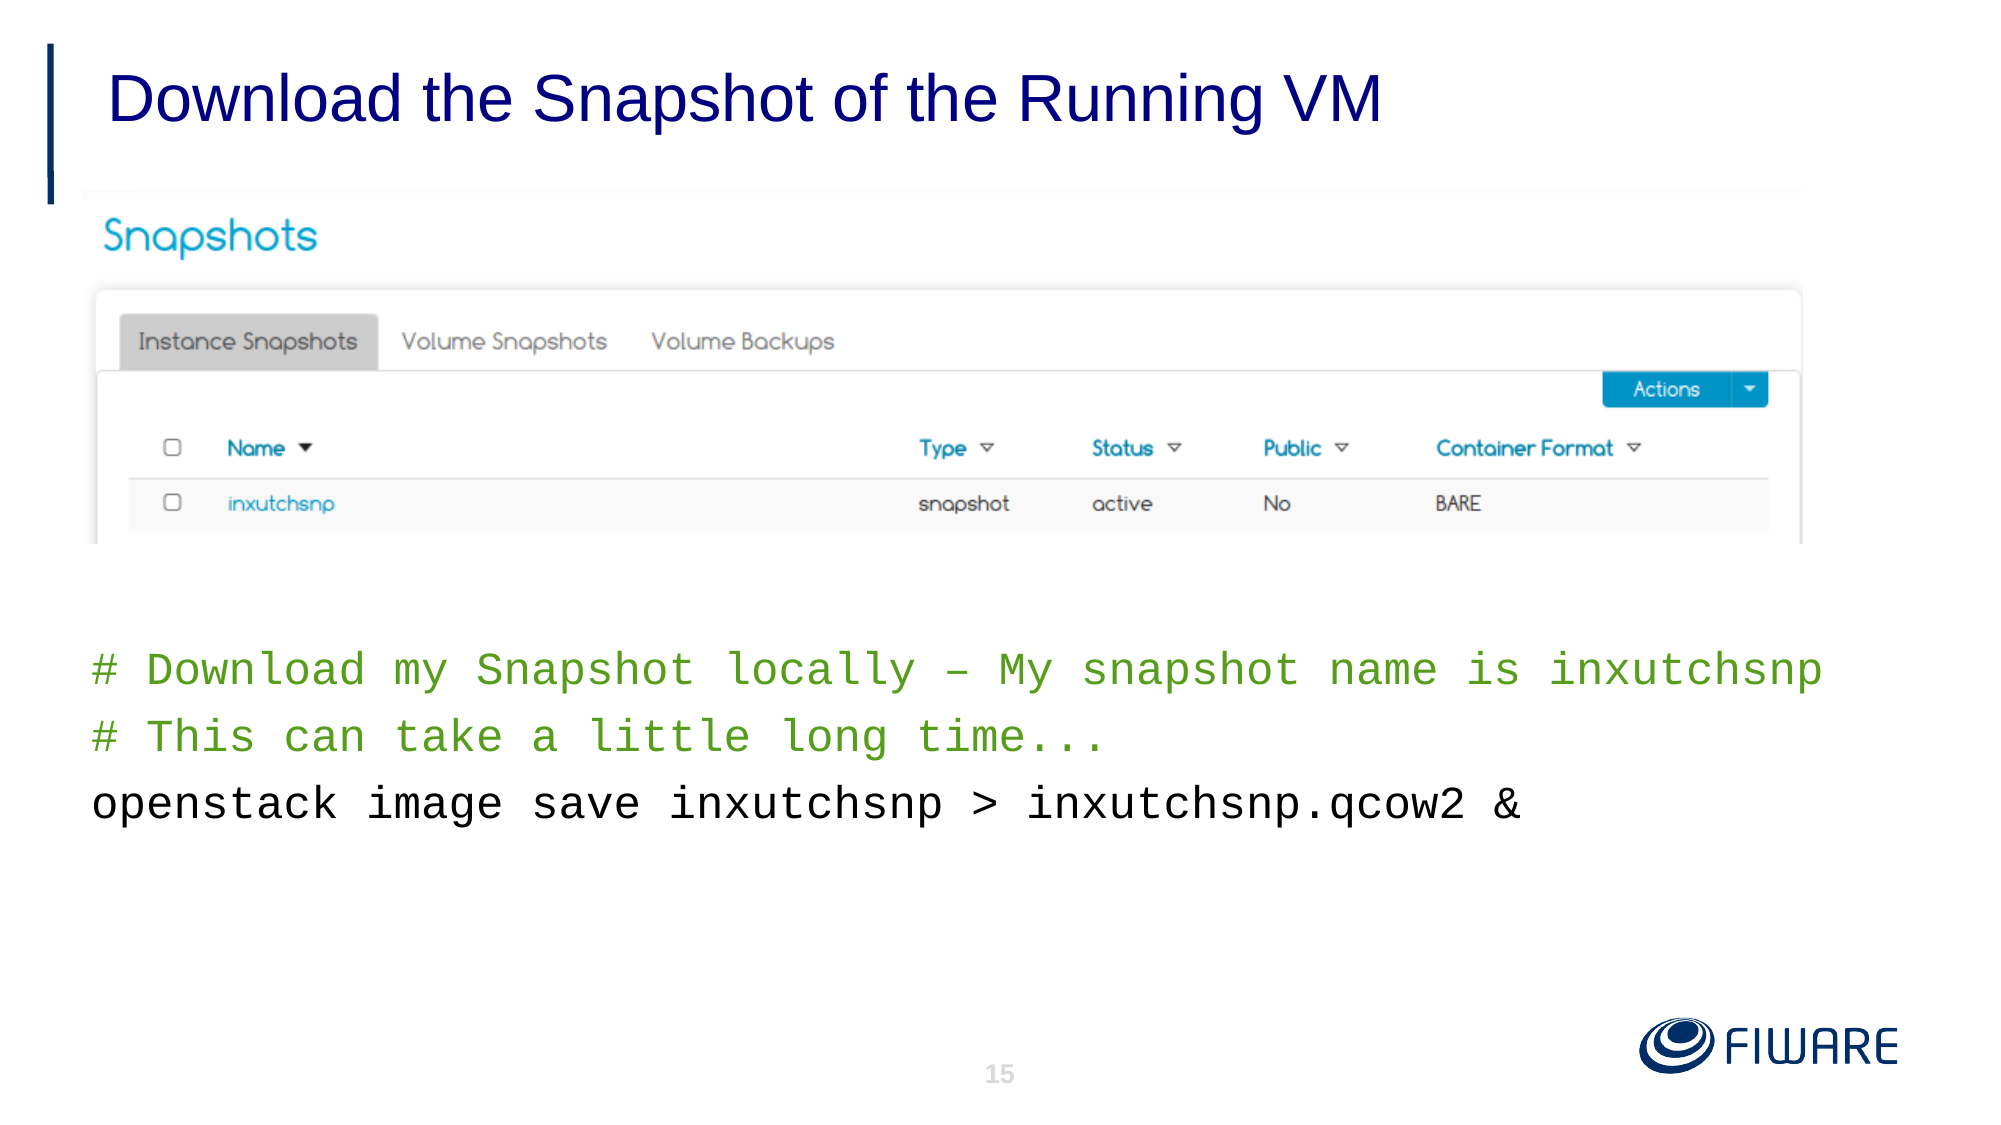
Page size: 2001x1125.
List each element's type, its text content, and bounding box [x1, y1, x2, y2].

picture [82, 190, 1803, 544]
title Download the Snapshot of the Running VM [92, 47, 1704, 166]
slide_number <número> [887, 1042, 1113, 1103]
picture [1635, 1012, 1905, 1077]
text_box # Download my Snapshot locally – My snapshot name is inxutchsnp # This can take a little long time... openstack image save inxutchsnp > inxutchsnp.qcow2 & [76, 631, 1902, 897]
